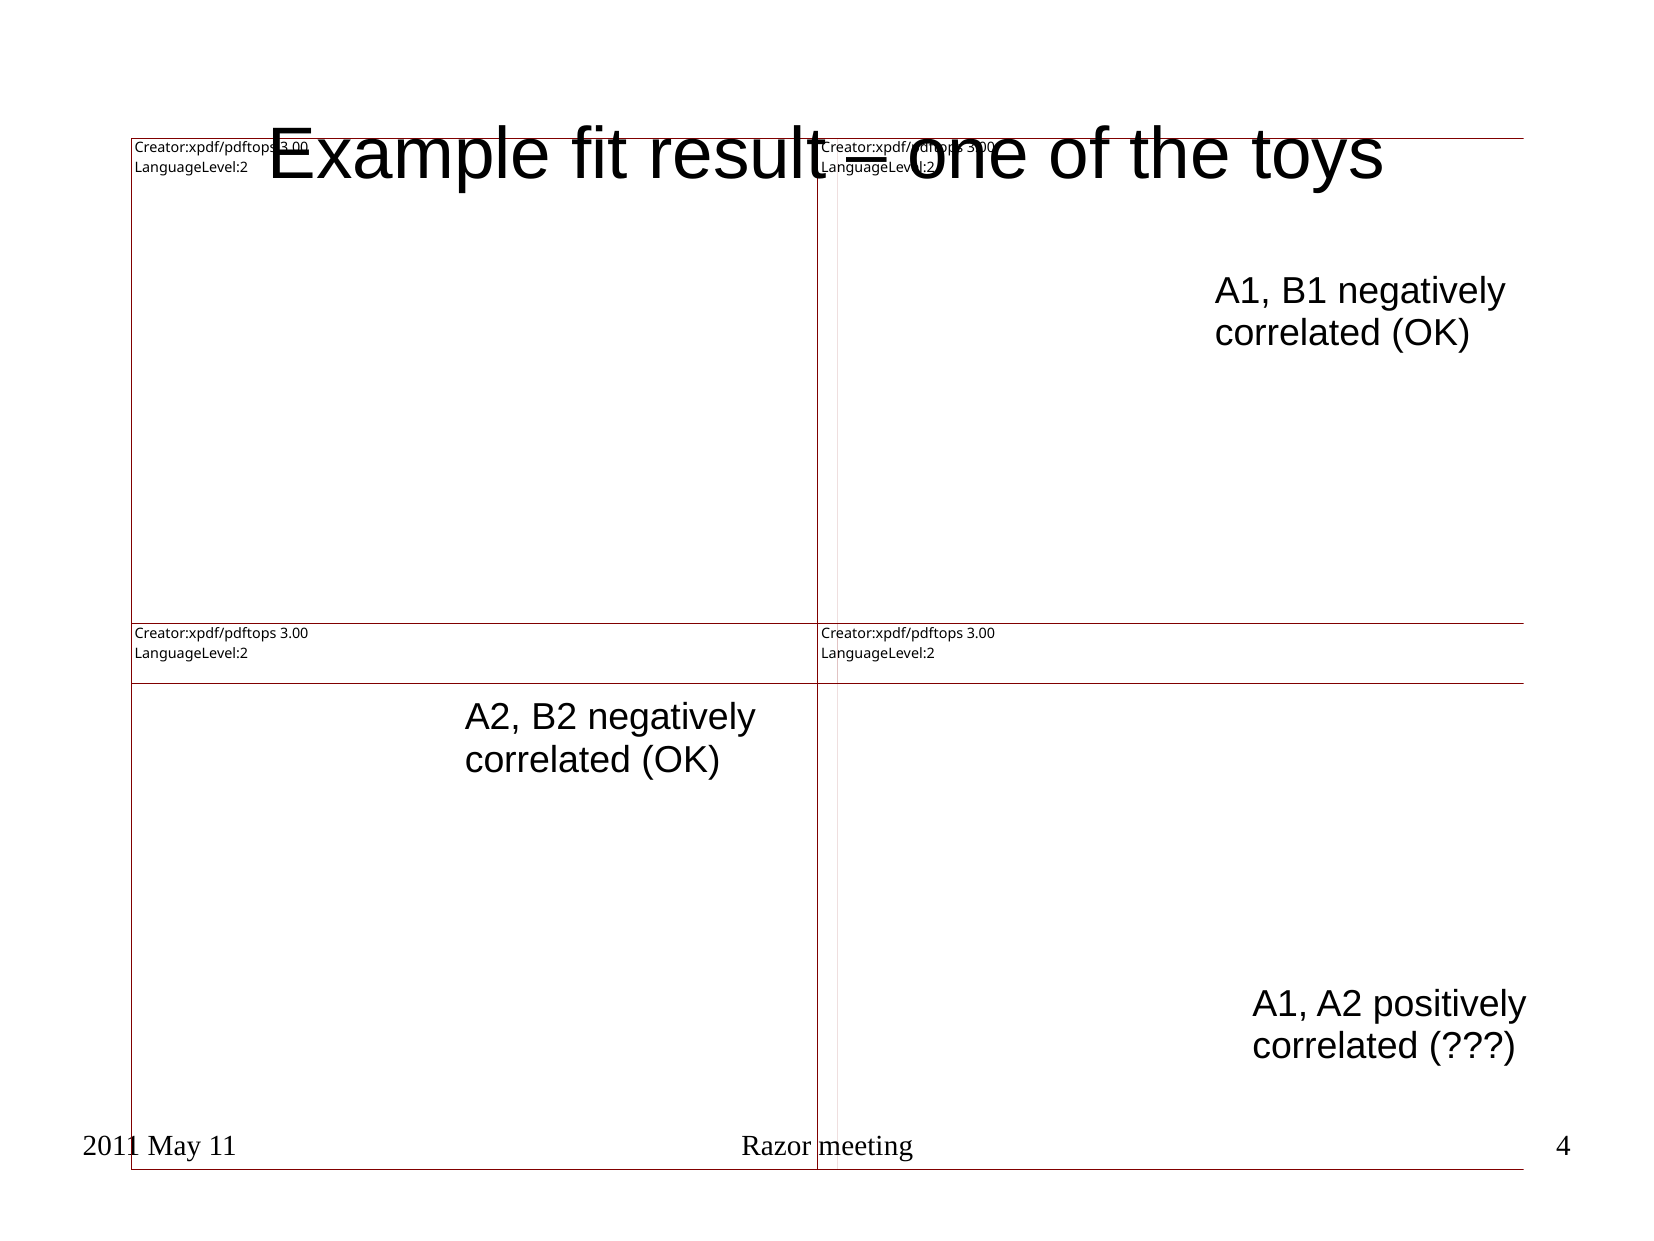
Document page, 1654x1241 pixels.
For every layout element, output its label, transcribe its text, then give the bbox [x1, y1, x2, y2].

picture [130, 257, 1524, 1170]
text_box A1, A2 positively correlated (???) [1237, 975, 1613, 1074]
title Example fit result – one of the toys [82, 49, 1571, 257]
text_box A1, B1 negatively correlated (OK) [1200, 262, 1576, 362]
text_box A2, B2 negatively correlated (OK) [450, 688, 826, 788]
